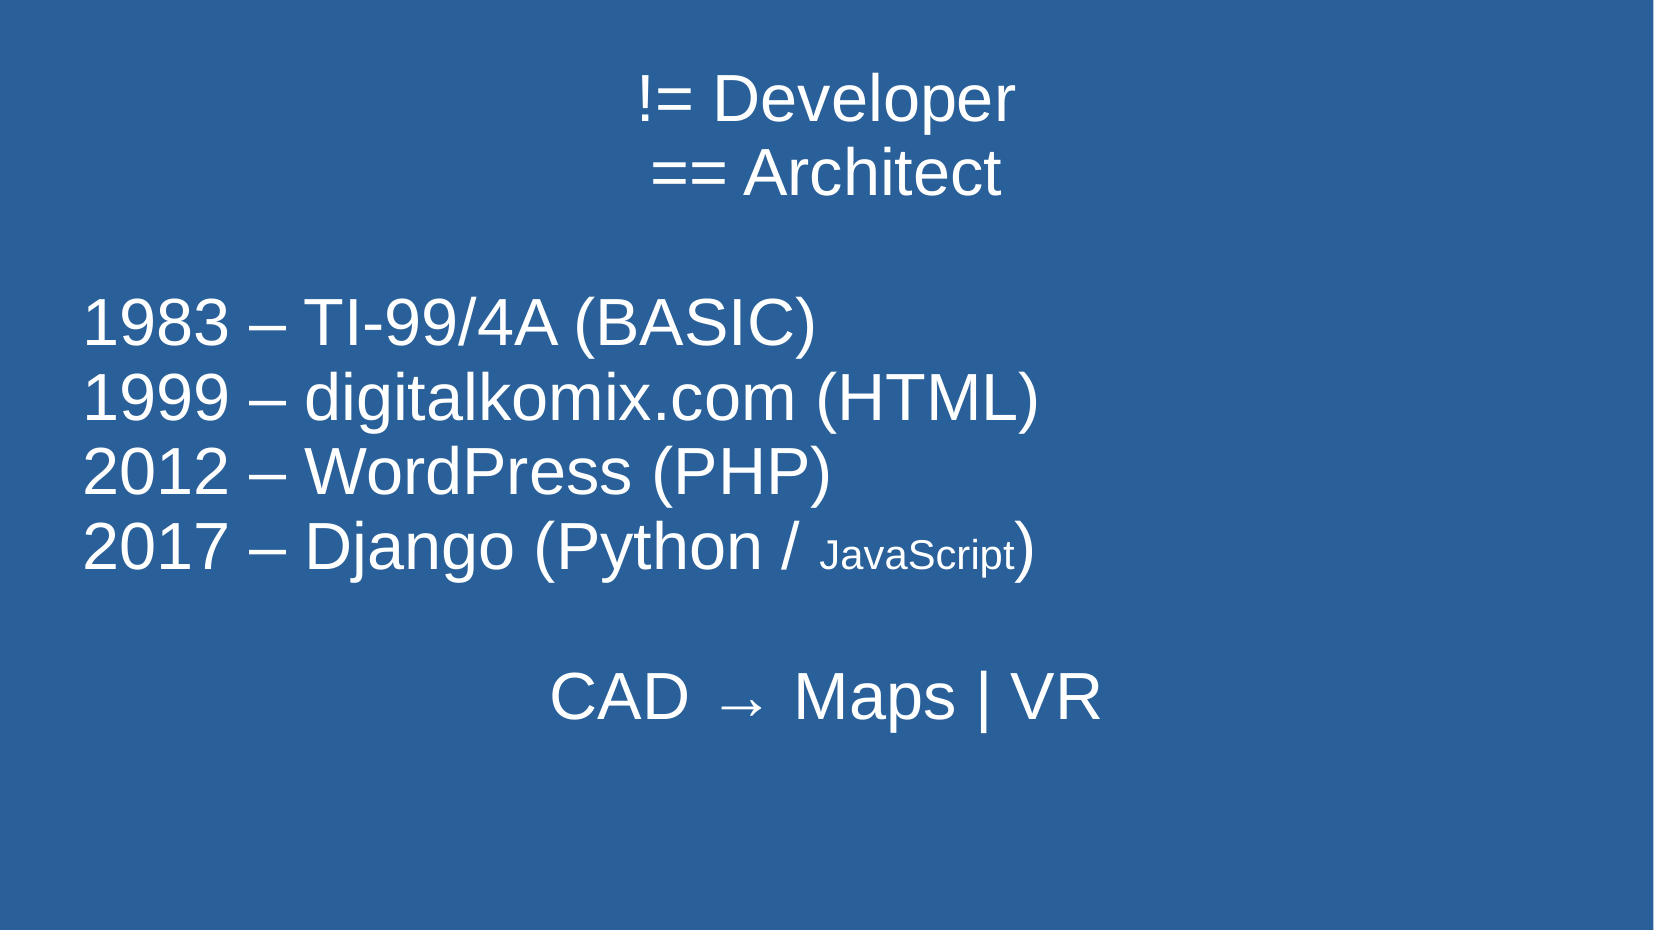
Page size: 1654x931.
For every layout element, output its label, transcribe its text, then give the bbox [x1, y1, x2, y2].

subtitle != Developer == Architect 1983 – TI-99/4A (BASIC) 1999 – digitalkomix.com (HTML) 2012 – WordPress (PHP) 2017 – Django (Python / JavaScript) CAD → Maps | VR [82, 37, 1571, 757]
